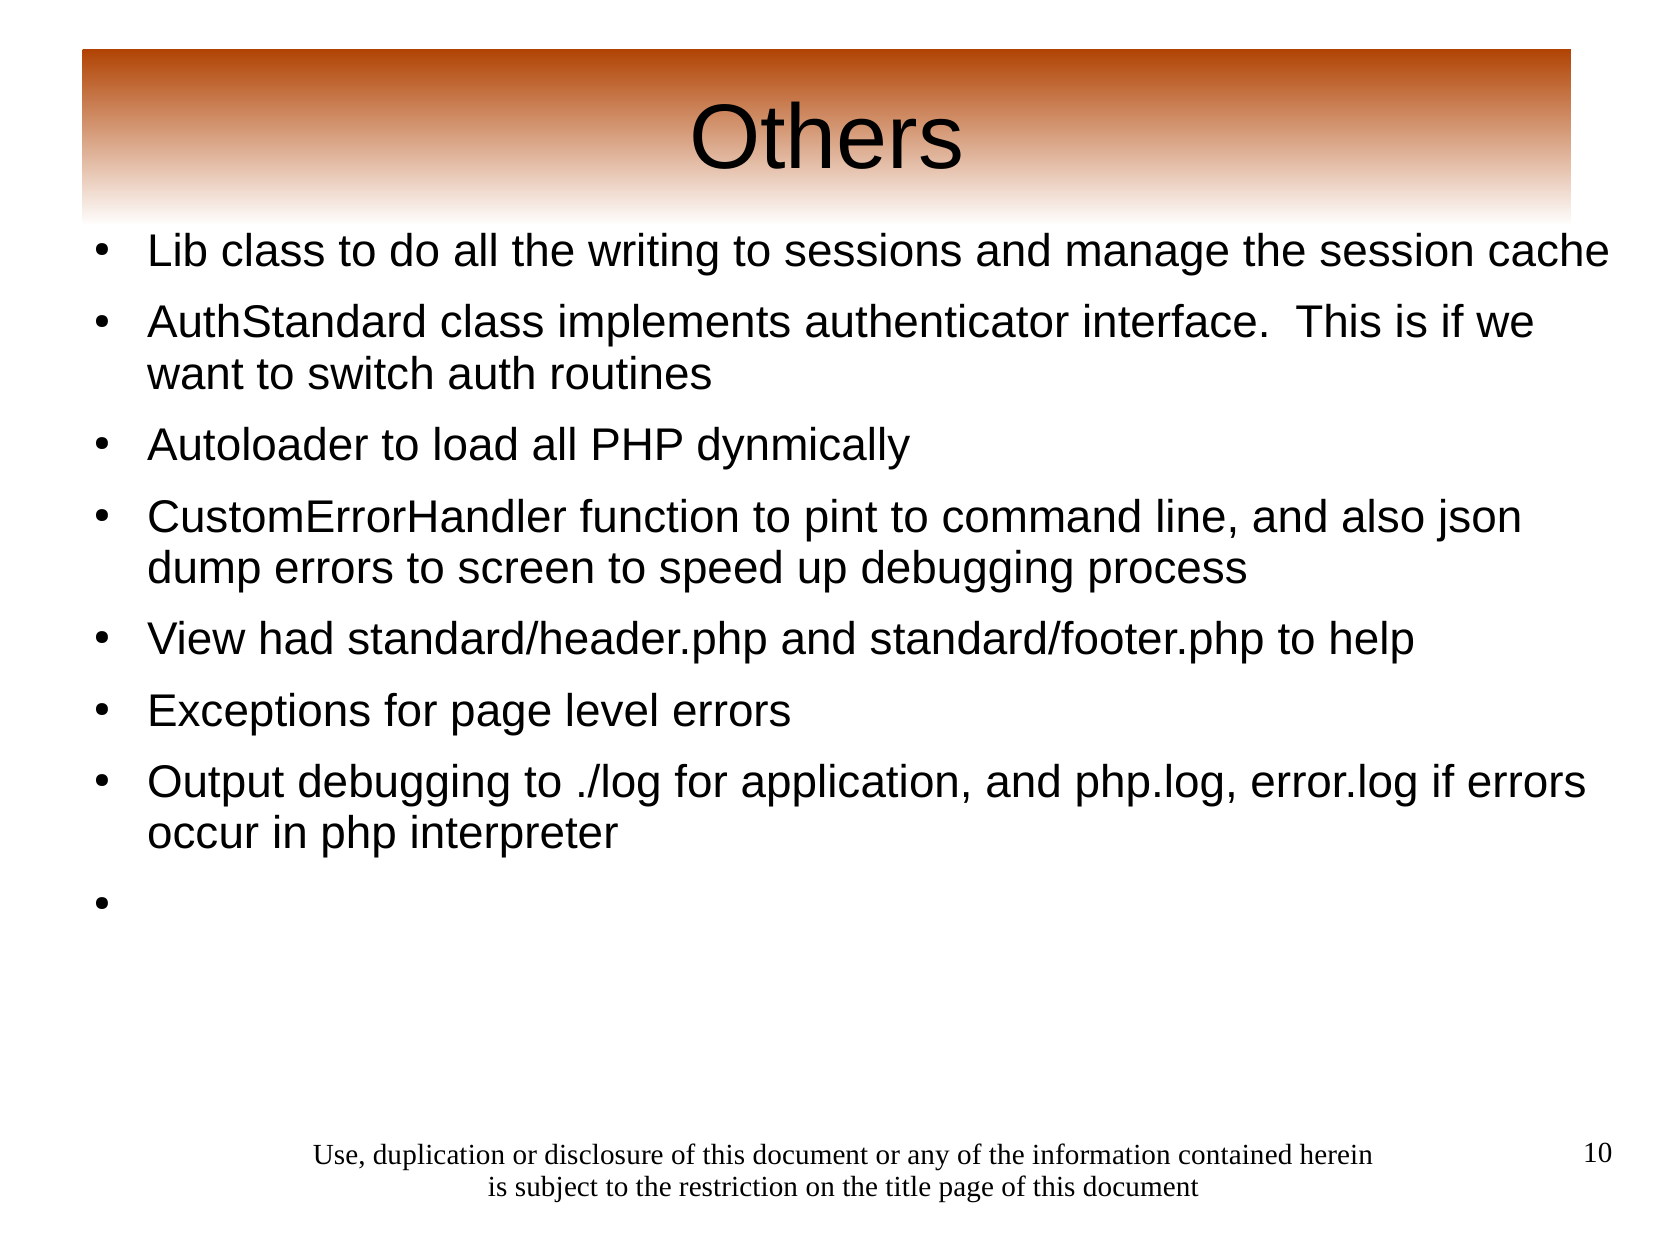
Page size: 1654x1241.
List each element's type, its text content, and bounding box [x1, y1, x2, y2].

list Lib class to do all the writing to sessions and manage the session cache AuthStandard class implements authenticator interface. This is if we want to switch auth routines Autoloader to load all PHP dynmically CustomErrorHandler function to pint to command line, and also json dump errors to screen to speed up debugging process View had standard/header.php and standard/footer.php to help Exceptions for page level errors Output debugging to ./log for application, and php.log, error.log if errors occur in php interpreter [75, 225, 1613, 1000]
title Others [82, 49, 1571, 225]
